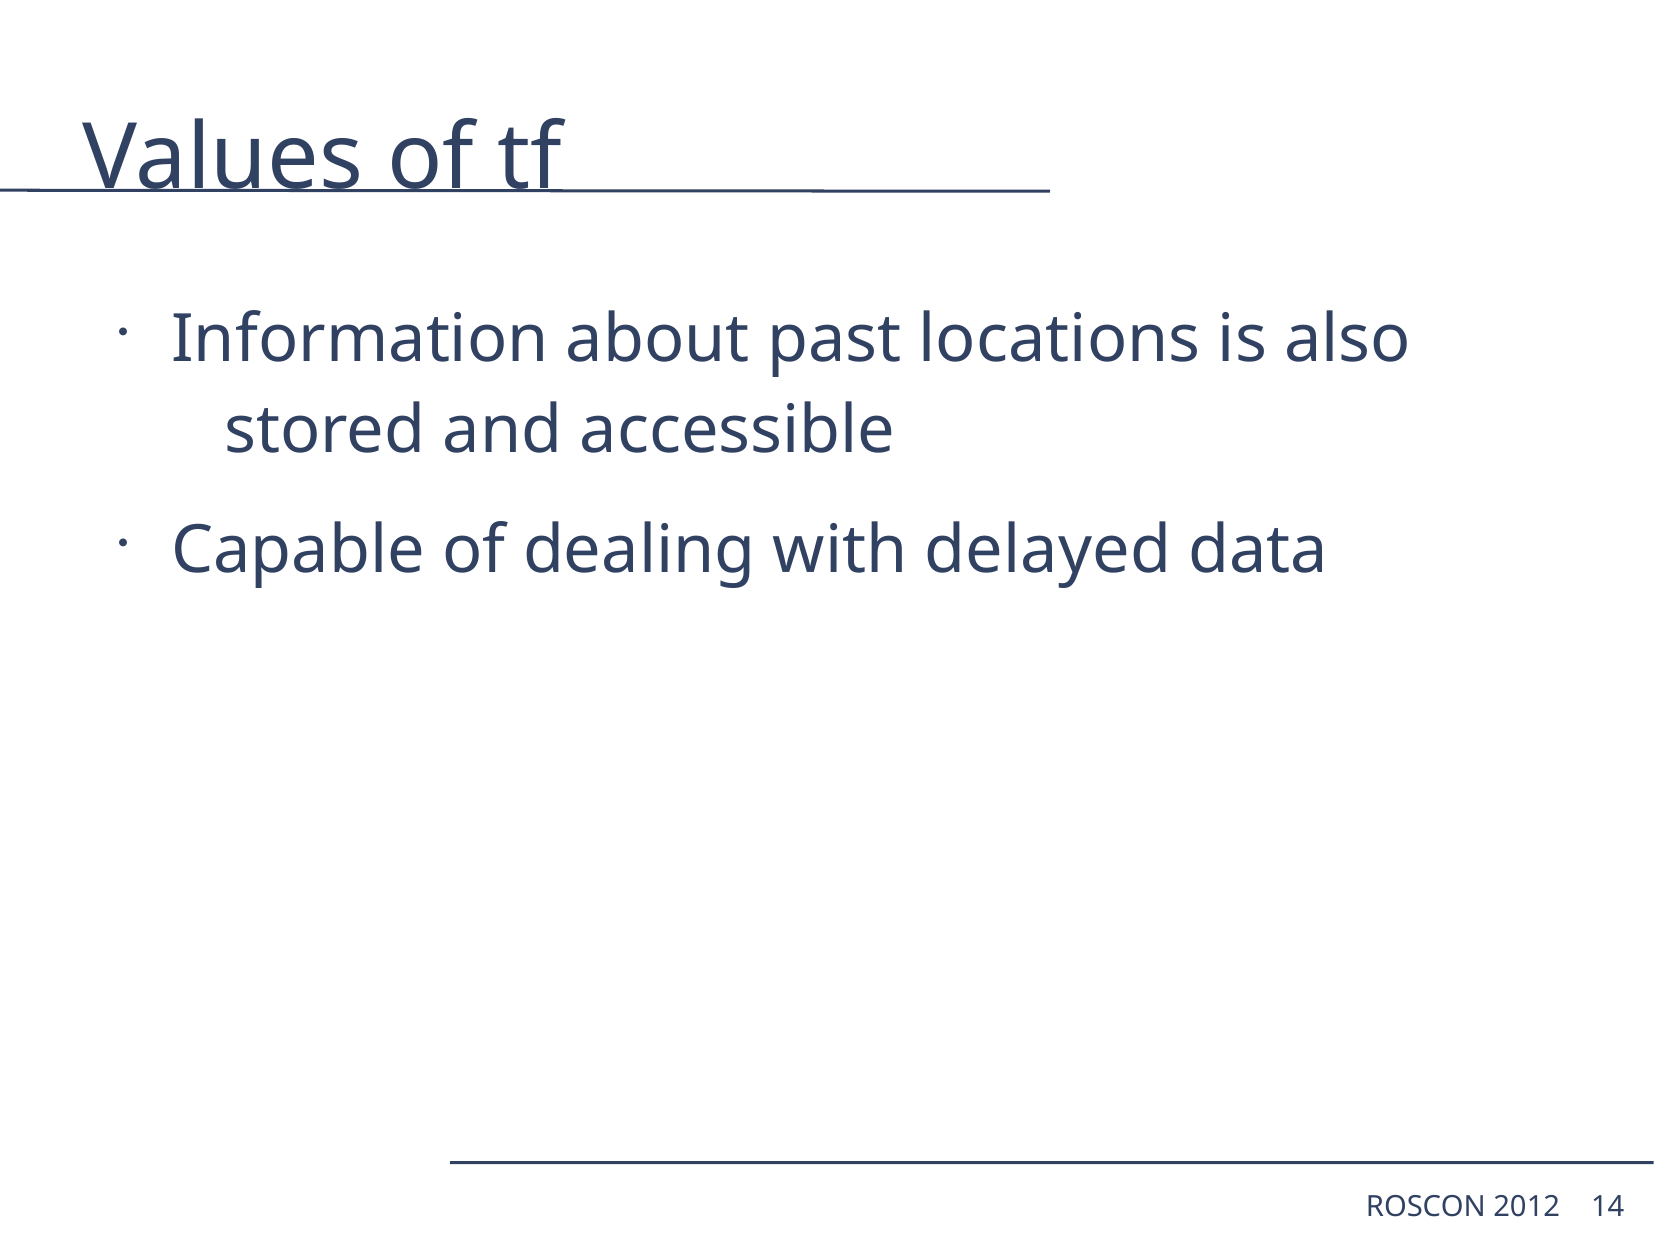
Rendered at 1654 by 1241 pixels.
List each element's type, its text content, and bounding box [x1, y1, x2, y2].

title Values of tf [82, 49, 1571, 257]
list Information about past locations is also stored and accessible Capable of dealing with delayed data [82, 290, 1571, 1109]
